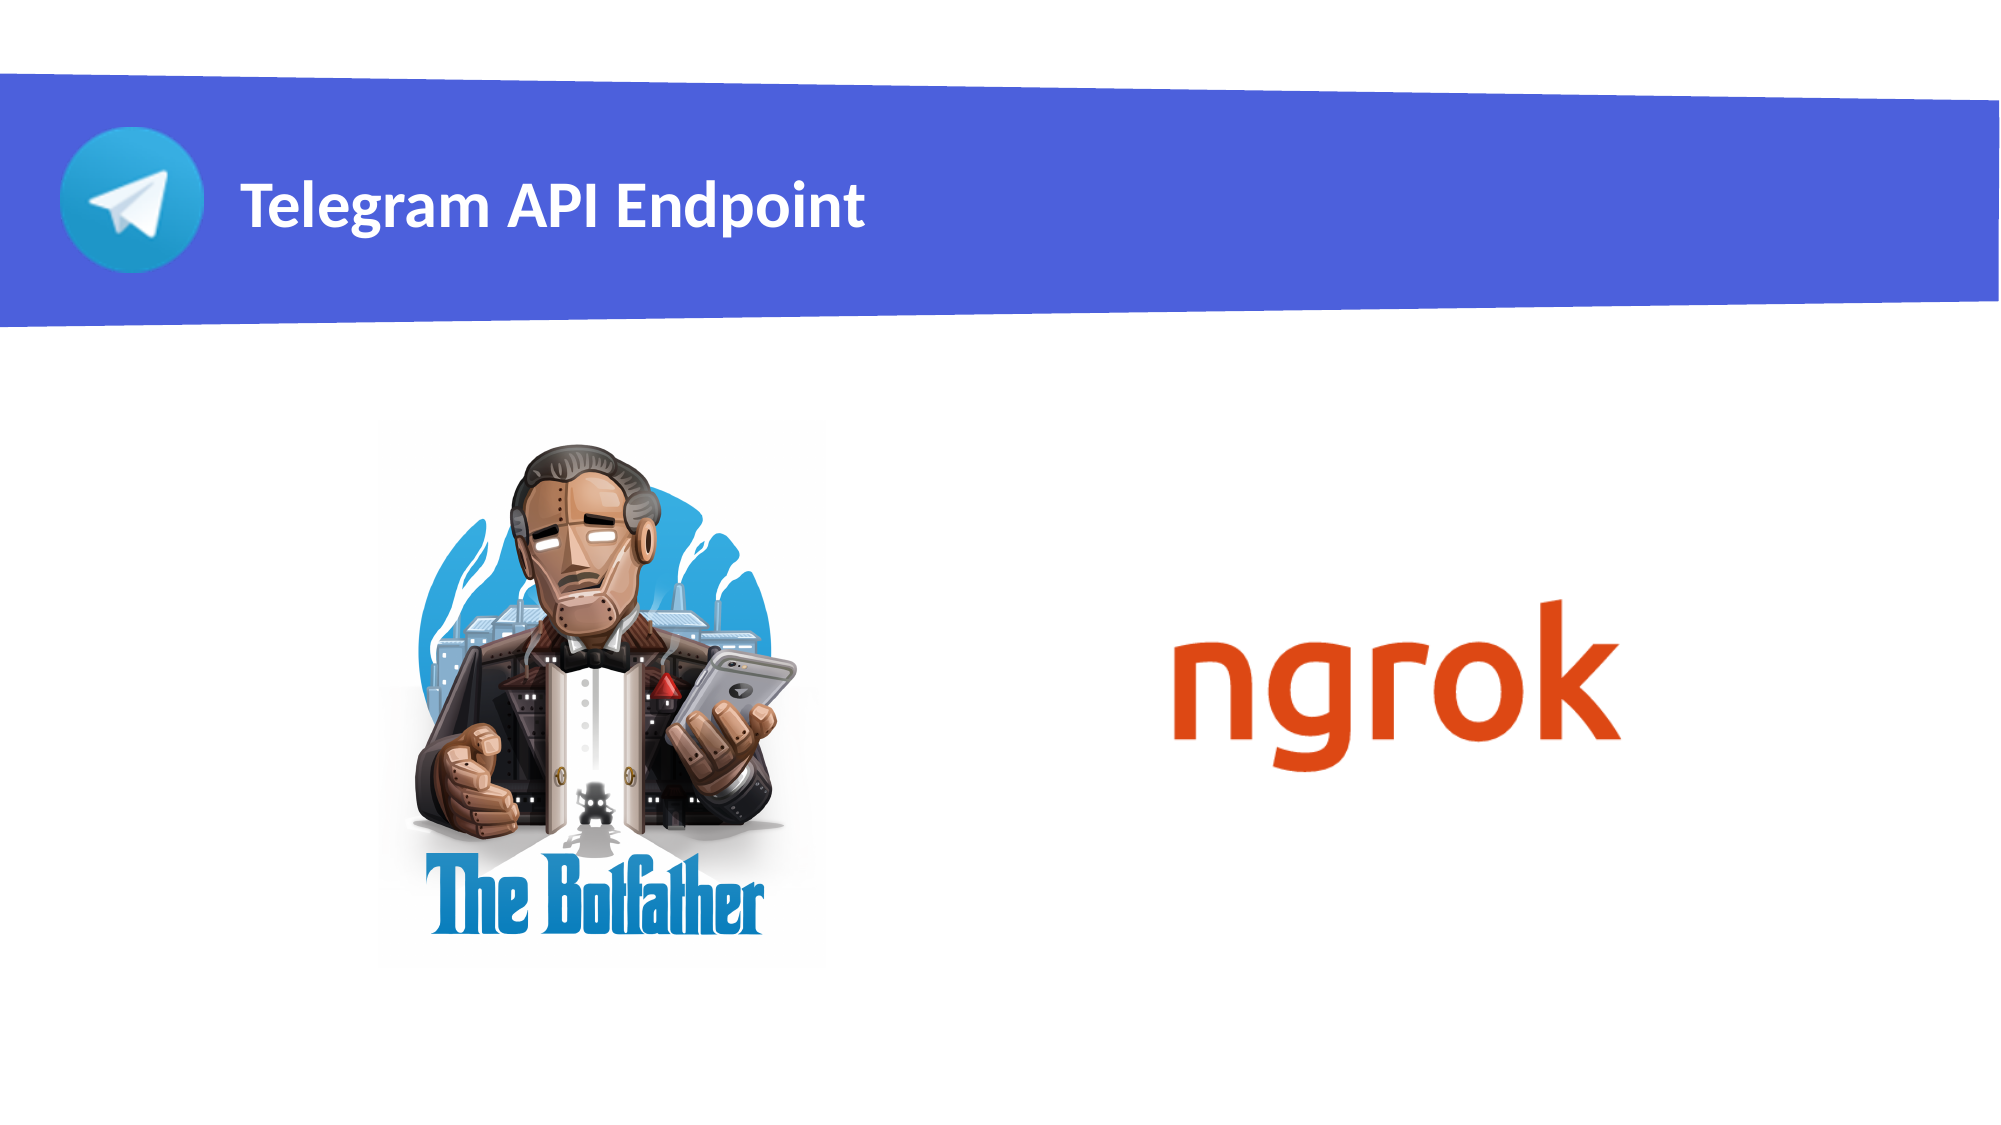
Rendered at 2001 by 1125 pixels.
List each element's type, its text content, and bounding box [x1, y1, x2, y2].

picture [60, 127, 204, 273]
text_box Telegram API Endpoint [0, 73, 2000, 328]
picture [1112, 518, 1697, 872]
picture [378, 418, 826, 971]
